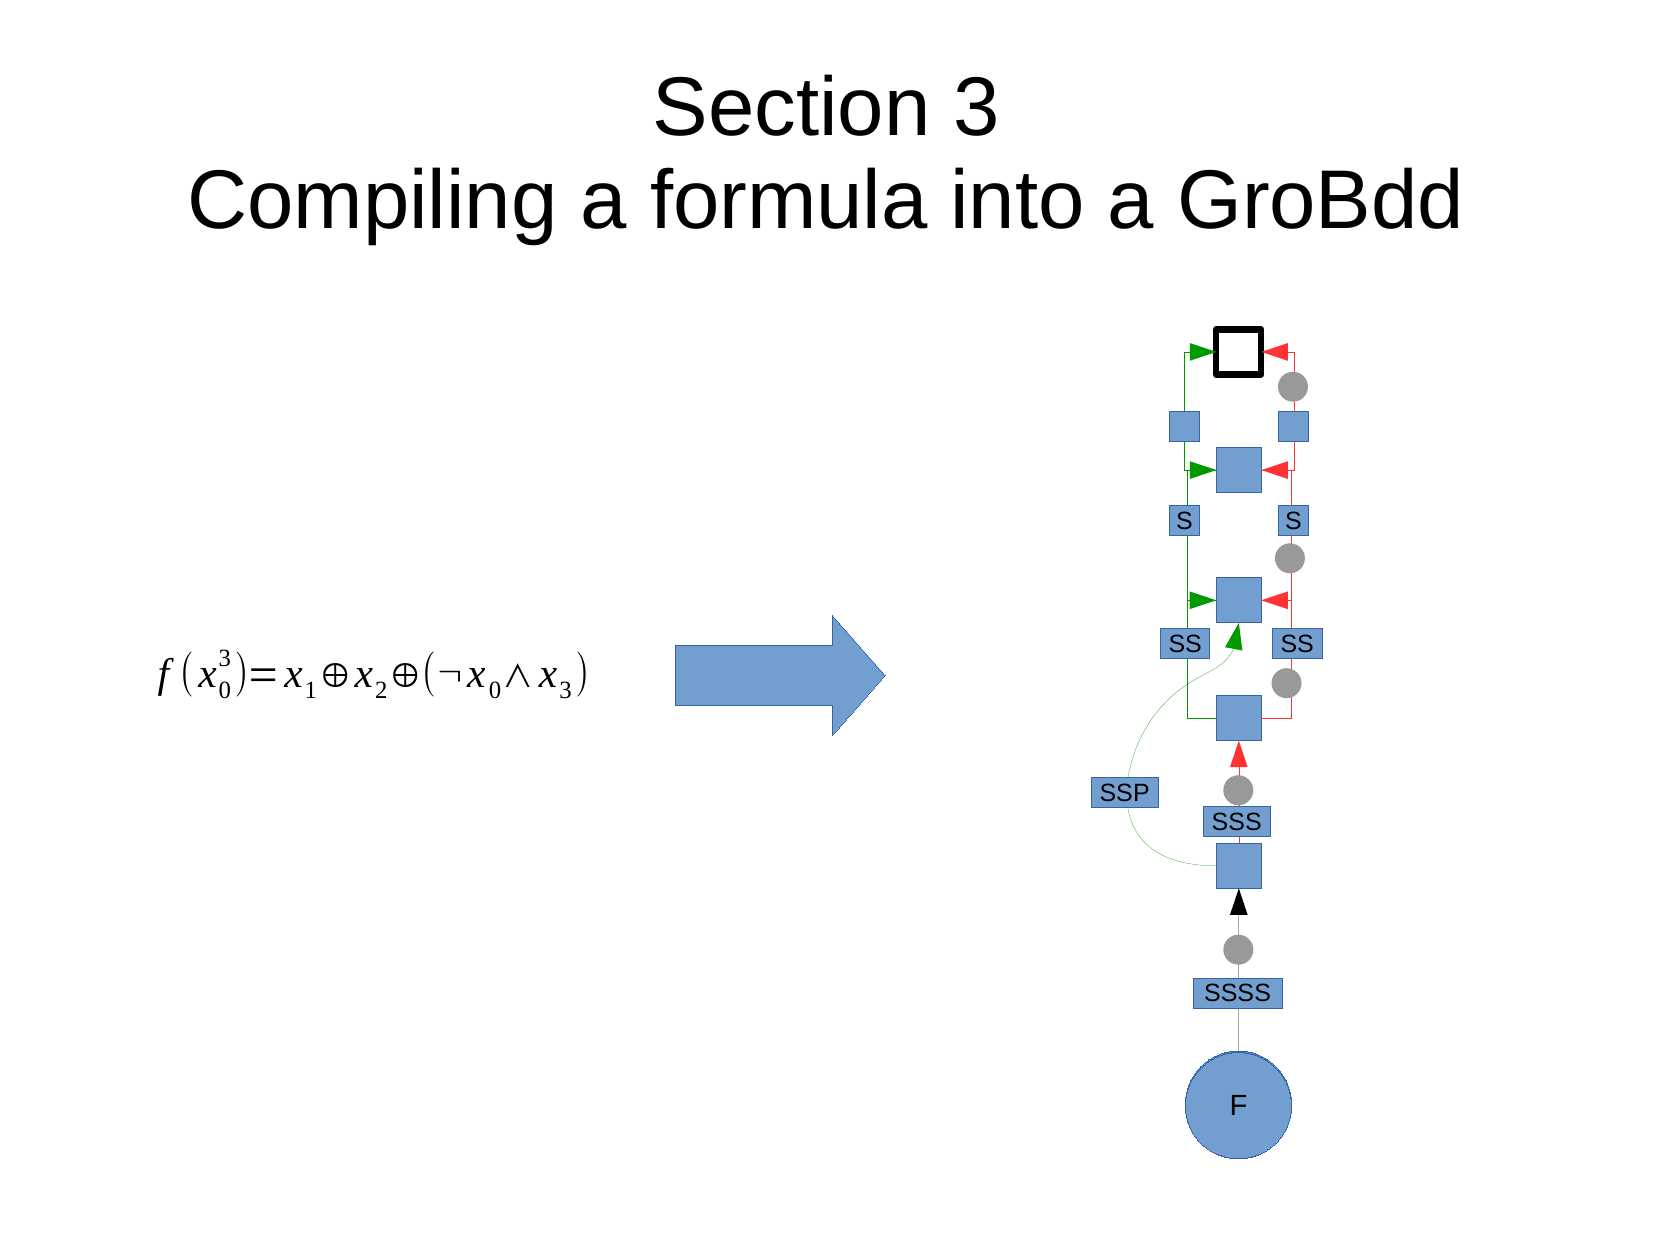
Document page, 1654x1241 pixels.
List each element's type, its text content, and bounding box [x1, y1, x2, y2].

text_box SSP [1091, 777, 1159, 808]
text_box [1278, 411, 1309, 442]
text_box [1223, 775, 1254, 806]
text_box [1216, 577, 1262, 623]
text_box SSS [1203, 806, 1271, 837]
text_box [1223, 934, 1254, 965]
text_box [1274, 543, 1305, 574]
chart [150, 645, 595, 703]
text_box [1216, 695, 1262, 741]
text_box [1216, 447, 1262, 493]
text_box [1169, 411, 1200, 442]
text_box [1277, 371, 1309, 402]
text_box [1216, 843, 1262, 889]
text_box F [1185, 1052, 1292, 1159]
text_box SSSS [1193, 978, 1283, 1009]
text_box [1271, 668, 1302, 699]
text_box SS [1160, 628, 1210, 659]
text_box SS [1272, 628, 1323, 659]
text_box S [1278, 505, 1309, 536]
text_box [1216, 329, 1262, 375]
text_box S [1169, 505, 1200, 536]
title Section 3 Compiling a formula into a GroBdd [82, 49, 1571, 257]
text_box [675, 615, 886, 736]
